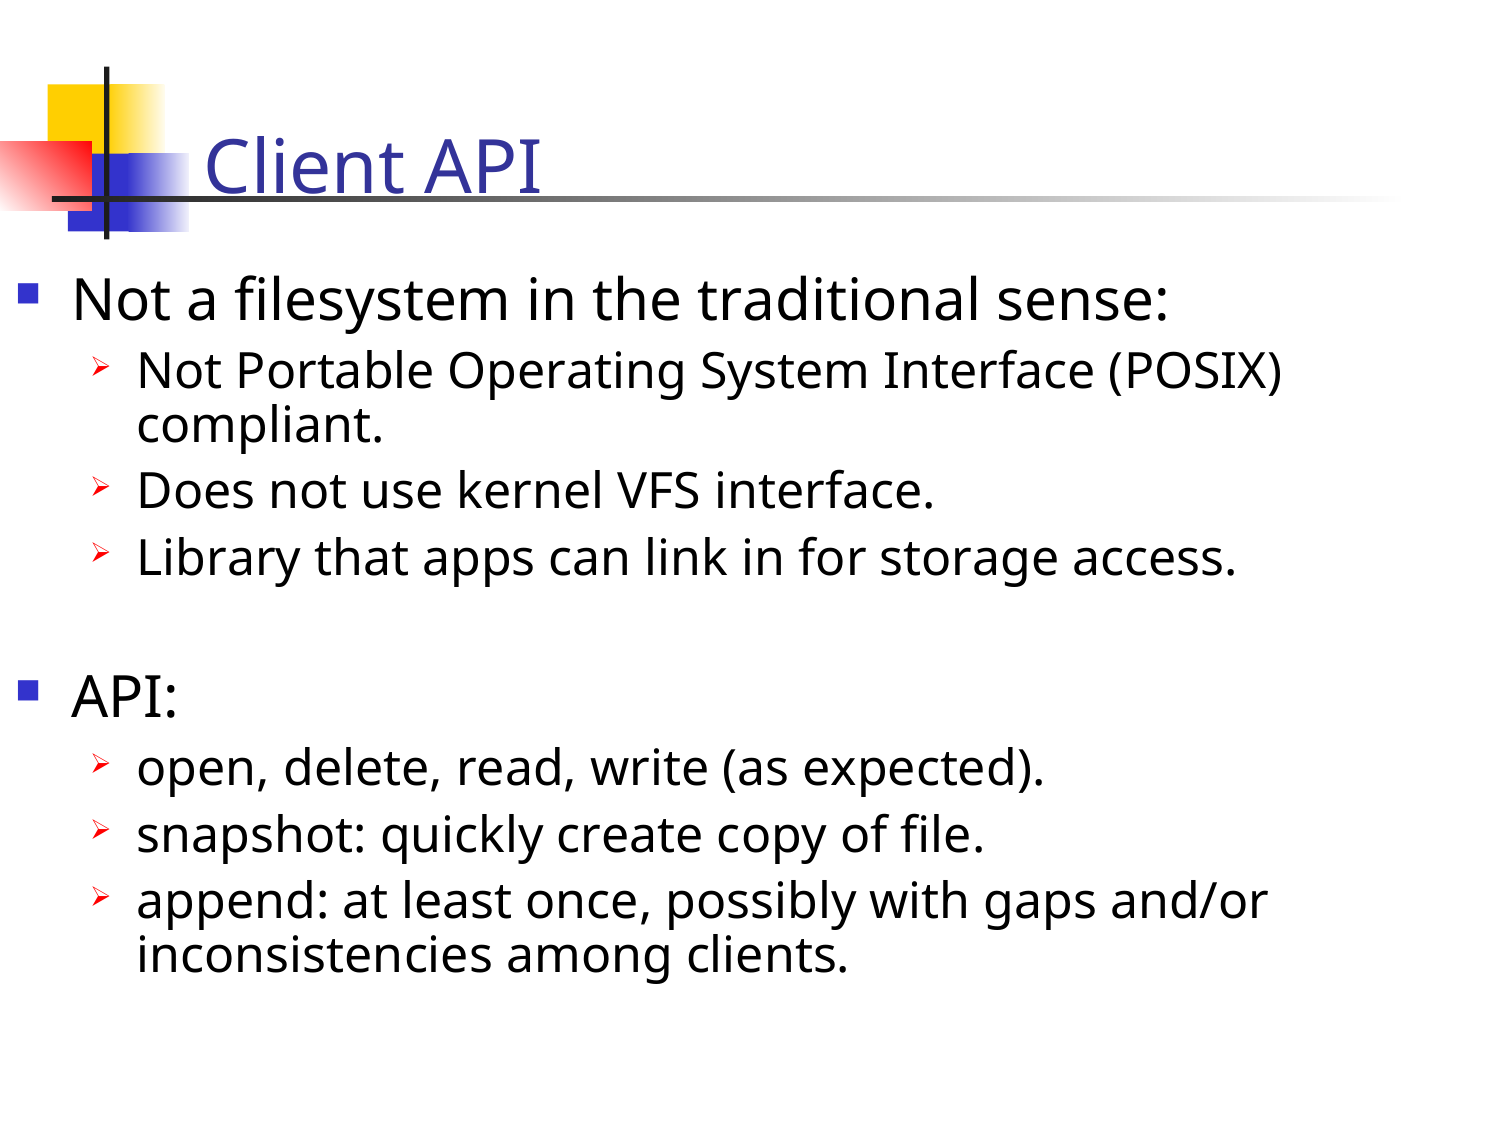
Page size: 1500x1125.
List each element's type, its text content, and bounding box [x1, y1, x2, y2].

text_box Not a filesystem in the traditional sense: Not Portable Operating System Interface (POSIX) compliant. Does not use kernel VFS interface. Library that apps can link in for storage access. API: open, delete, read, write (as expected). snapshot: quickly create copy of file. append: at least once, possibly with gaps and/or inconsistencies among clients. [0, 262, 1500, 1088]
text_box Client API [188, 78, 1468, 216]
